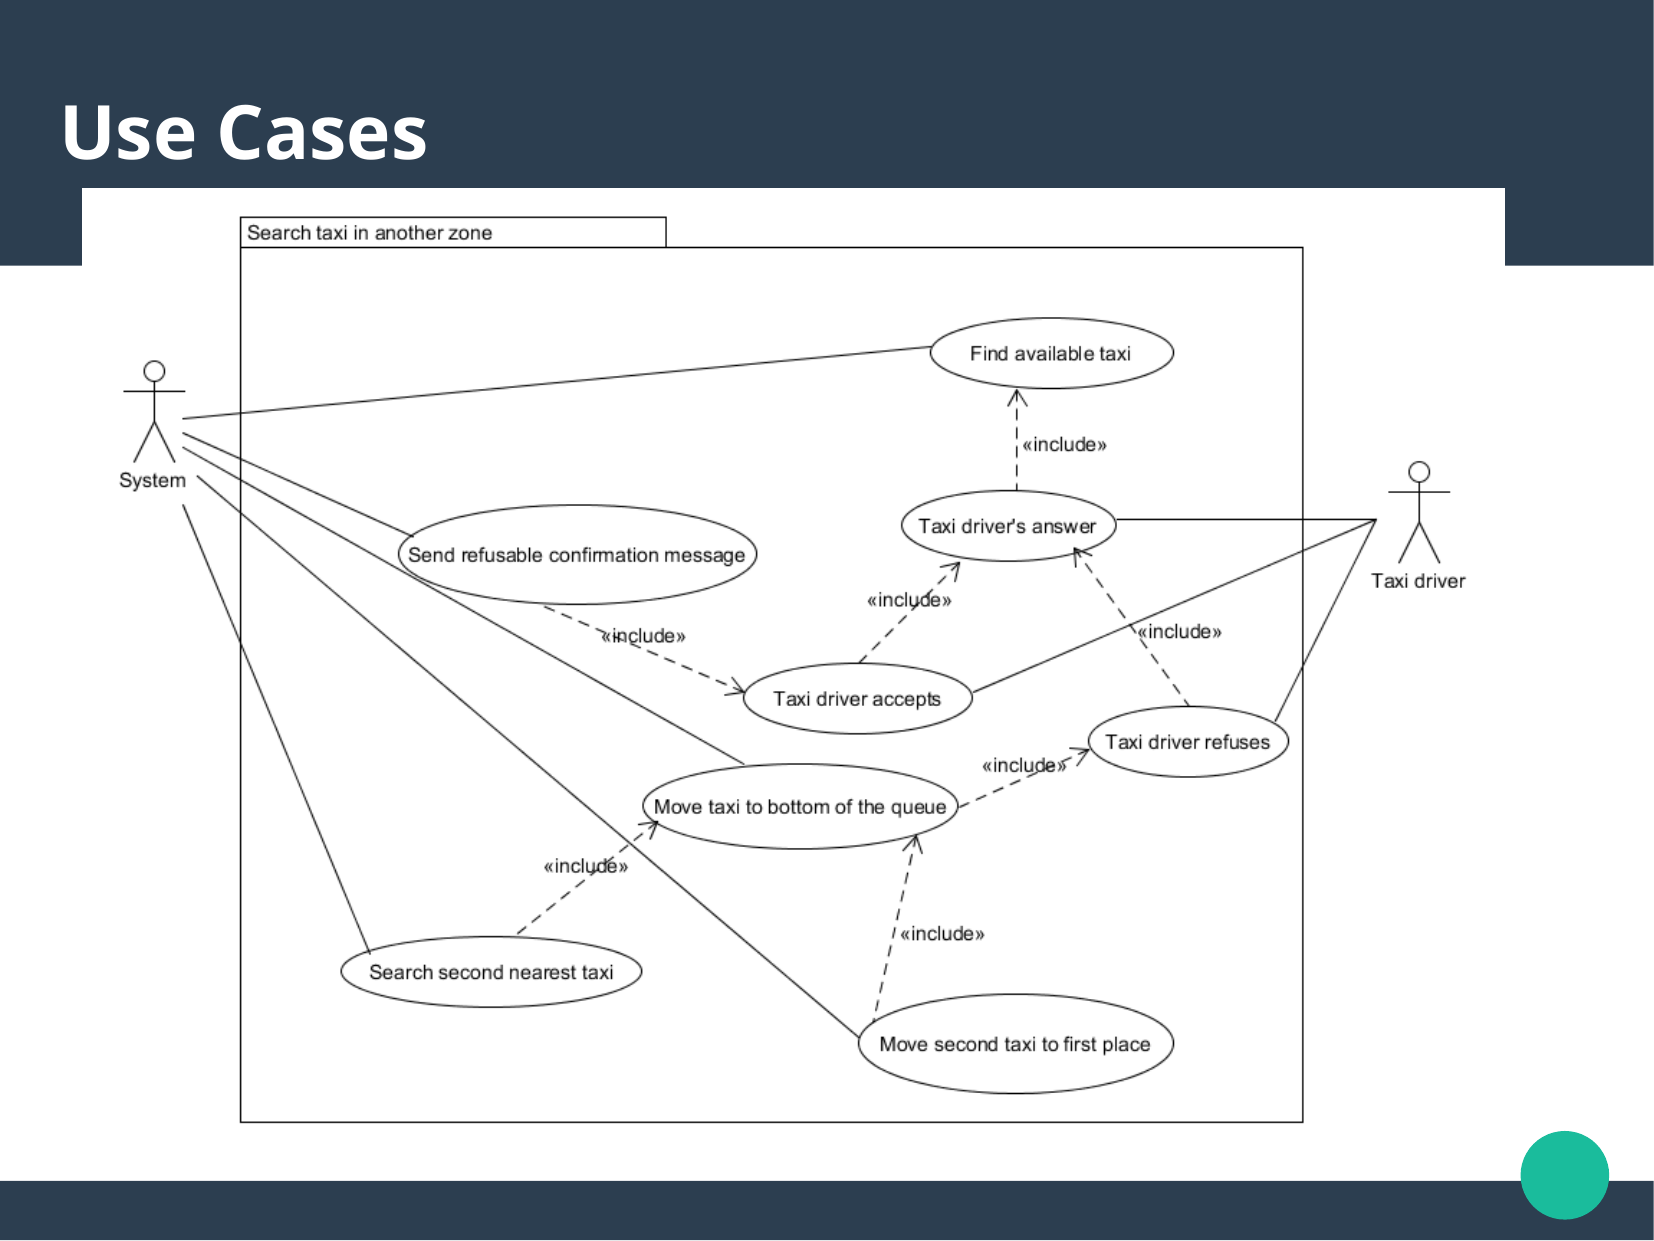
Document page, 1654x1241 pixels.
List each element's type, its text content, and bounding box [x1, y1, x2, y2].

picture [82, 188, 1505, 1152]
title Use Cases [59, 49, 1595, 207]
